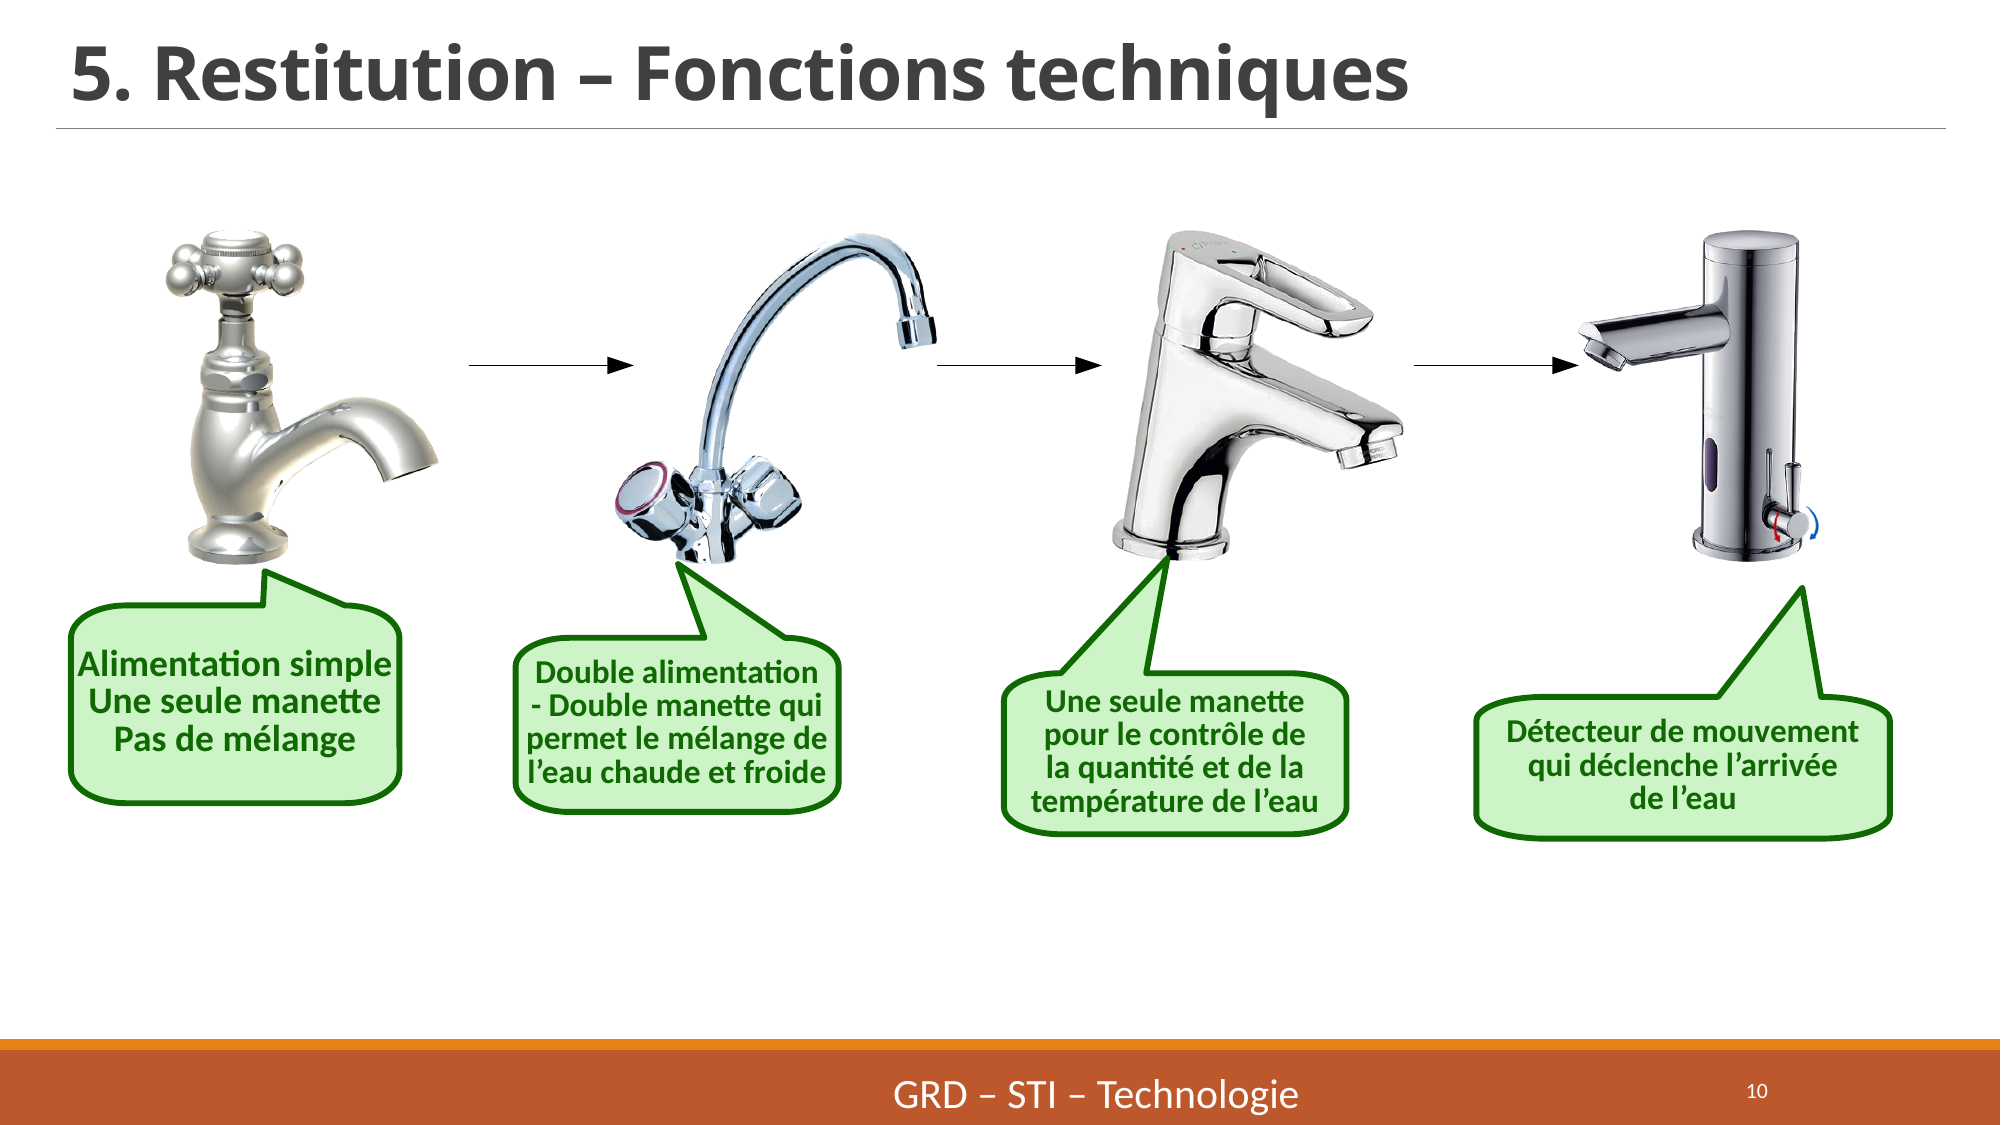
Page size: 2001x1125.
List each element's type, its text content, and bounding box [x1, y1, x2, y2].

text_box Une seule manette pour le contrôle de la quantité et de la température de l’eau [1003, 558, 1347, 835]
picture [1112, 230, 1404, 561]
picture [614, 230, 937, 564]
text_box Alimentation simple Une seule manette Pas de mélange [70, 571, 400, 804]
picture [165, 230, 439, 565]
text_box Double alimentation - Double manette qui permet le mélange de l’eau chaude et froide [515, 564, 839, 812]
title 5. Restitution – Fonctions techniques [55, 0, 1949, 124]
picture [1578, 230, 1819, 562]
text_box Détecteur de mouvement qui déclenche l’arrivée de l’eau [1476, 587, 1890, 839]
